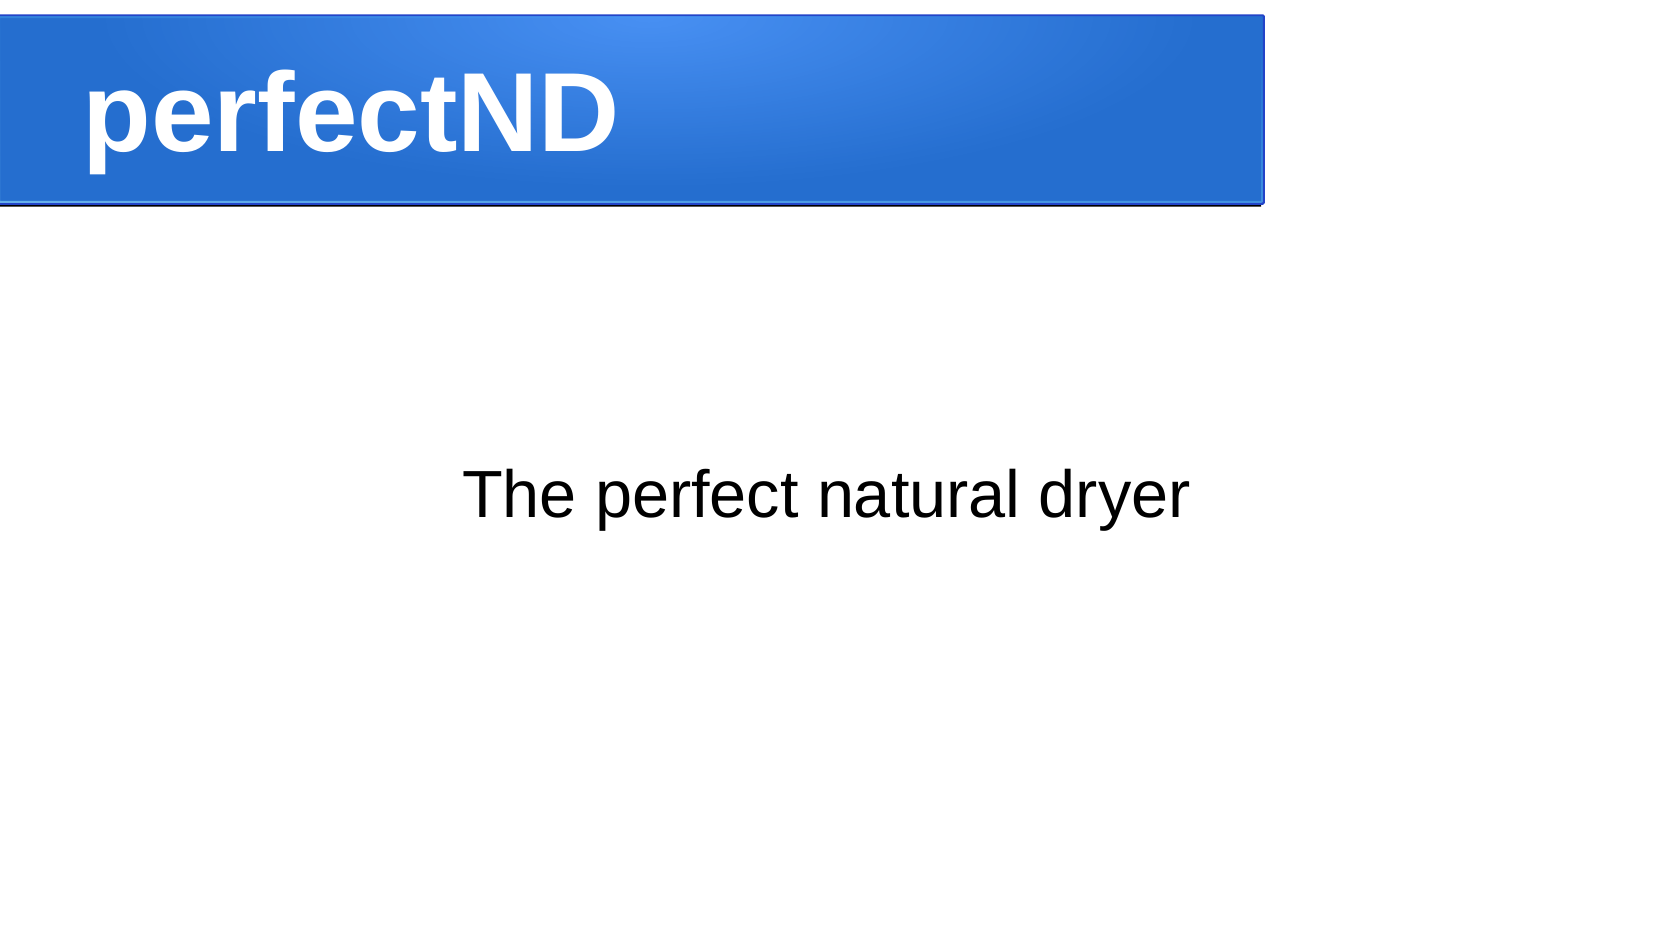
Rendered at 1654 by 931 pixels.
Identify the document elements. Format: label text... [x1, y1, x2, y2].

title perfectND [82, 35, 1235, 189]
subtitle The perfect natural dryer [82, 224, 1571, 764]
